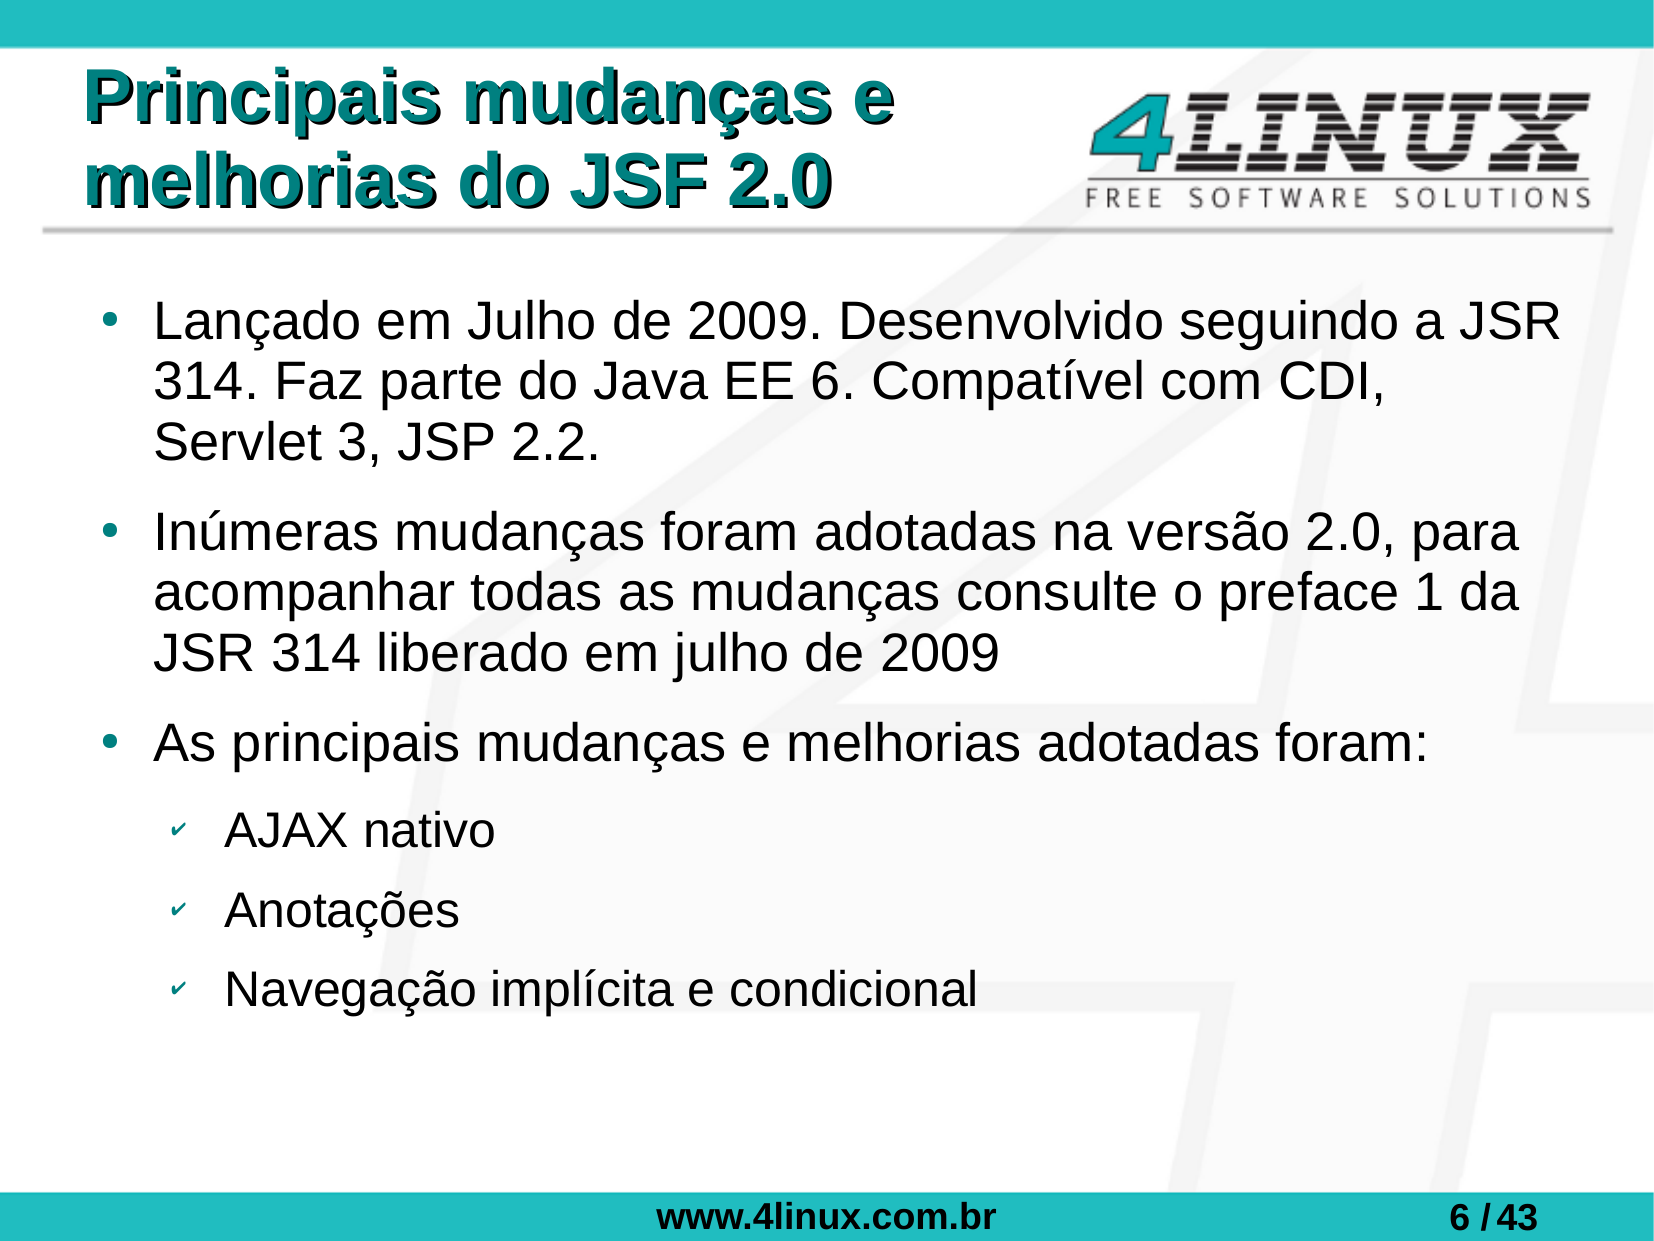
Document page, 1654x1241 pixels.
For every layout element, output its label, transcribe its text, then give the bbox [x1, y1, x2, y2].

picture [0, 0, 1654, 1241]
title Principais mudanças e melhorias do JSF 2.0 [82, 49, 1051, 226]
list Lançado em Julho de 2009. Desenvolvido seguindo a JSR 314. Faz parte do Java EE 6. Compatível com CDI, Servlet 3, JSP 2.2. Inúmeras mudanças foram adotadas na versão 2.0, para acompanhar todas as mudanças consulte o preface 1 da JSR 314 liberado em julho de 2009 As principais mudanças e melhorias adotadas foram: AJAX nativo Anotações Navegação implícita e condicional [82, 290, 1571, 1109]
